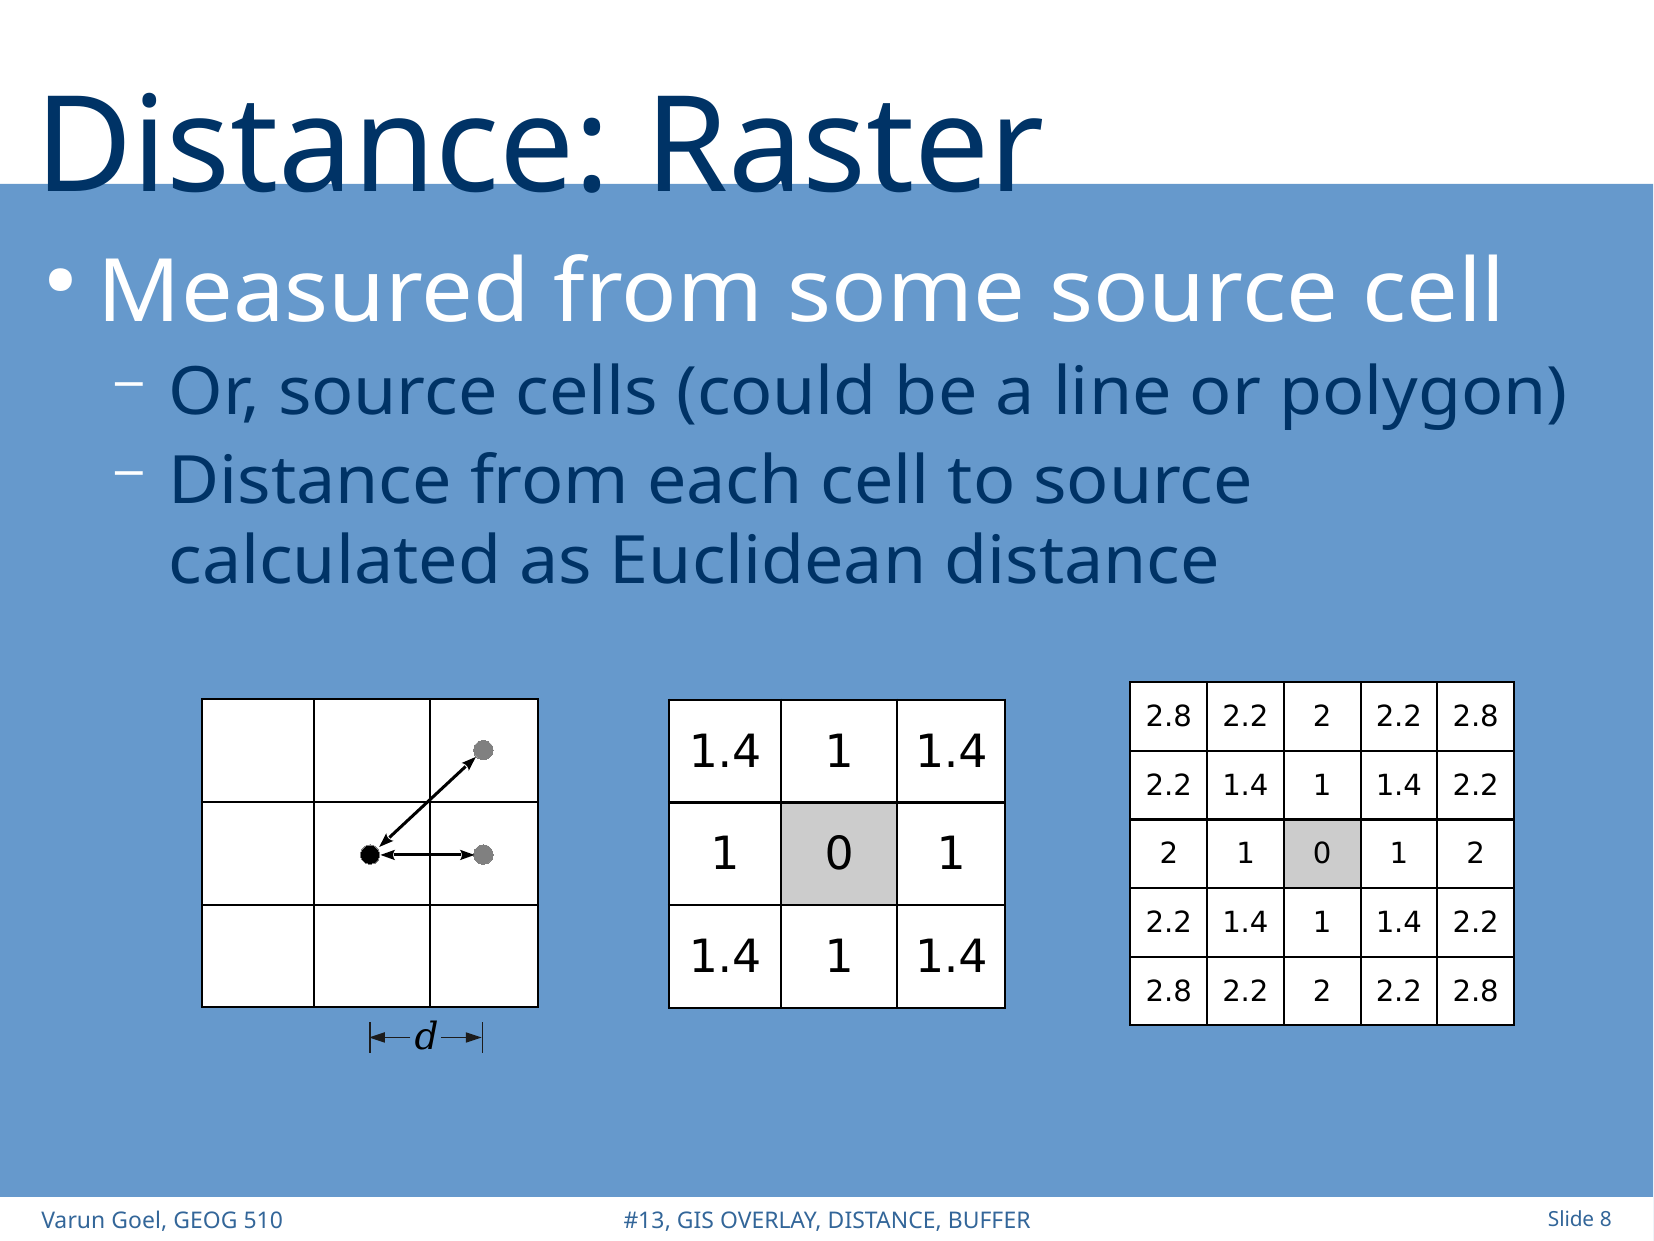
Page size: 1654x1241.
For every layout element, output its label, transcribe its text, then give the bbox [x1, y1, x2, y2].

table_cell 1 [1208, 821, 1283, 887]
table_cell 2.8 [1438, 958, 1513, 1024]
table_cell 1 [898, 804, 1004, 904]
table_cell 2.2 [1131, 889, 1206, 956]
table_cell 2.8 [1131, 958, 1206, 1024]
text_box d [399, 1008, 454, 1066]
table_cell 2.2 [1438, 889, 1513, 956]
table_cell 0 [782, 804, 896, 904]
table_cell 1.4 [670, 906, 780, 1007]
table_cell 2.2 [1208, 958, 1283, 1024]
text_box [473, 740, 494, 760]
text_box [473, 844, 494, 865]
table_header 1.4 [670, 701, 780, 801]
table_header 2.2 [1362, 683, 1436, 750]
table_cell 2.2 [1131, 752, 1206, 818]
table_cell 1.4 [1362, 752, 1436, 818]
table_header 1 [782, 701, 896, 801]
table_cell 1.4 [898, 906, 1004, 1007]
table_header [203, 700, 313, 801]
table_header 2.8 [1131, 683, 1206, 750]
table_cell 1 [1285, 752, 1360, 818]
title Distance: Raster [35, 35, 1573, 237]
table_cell 1 [1362, 821, 1436, 887]
table_cell 1.4 [1208, 889, 1283, 956]
table_cell [203, 906, 313, 1006]
table_header 2 [1285, 683, 1360, 750]
table_cell [203, 803, 313, 904]
table_cell [431, 906, 537, 1006]
table_cell 2 [1438, 821, 1513, 887]
table_cell 1 [1285, 889, 1360, 956]
table_cell [431, 803, 537, 904]
table_cell 1.4 [1208, 752, 1283, 818]
table_header [431, 700, 537, 801]
table_cell 1 [670, 804, 780, 904]
table_header 1.4 [898, 701, 1004, 801]
list Measured from some source cell Or, source cells (could be a line or polygon) Distance from each cell to source calculated as Euclidean distance [26, 237, 1601, 1156]
table_cell 1.4 [1362, 889, 1436, 956]
table_header 2.8 [1438, 683, 1513, 750]
table_cell [315, 803, 429, 904]
table_cell 2 [1131, 821, 1206, 887]
table_header 2.2 [1208, 683, 1283, 750]
table_cell [315, 906, 429, 1006]
text_box [360, 844, 380, 865]
table_cell 2.2 [1362, 958, 1436, 1024]
table_cell 1 [782, 906, 896, 1007]
table_cell 2 [1285, 958, 1360, 1024]
table_cell 2.2 [1438, 752, 1513, 818]
table_header [315, 700, 429, 801]
table_cell 0 [1285, 821, 1360, 887]
